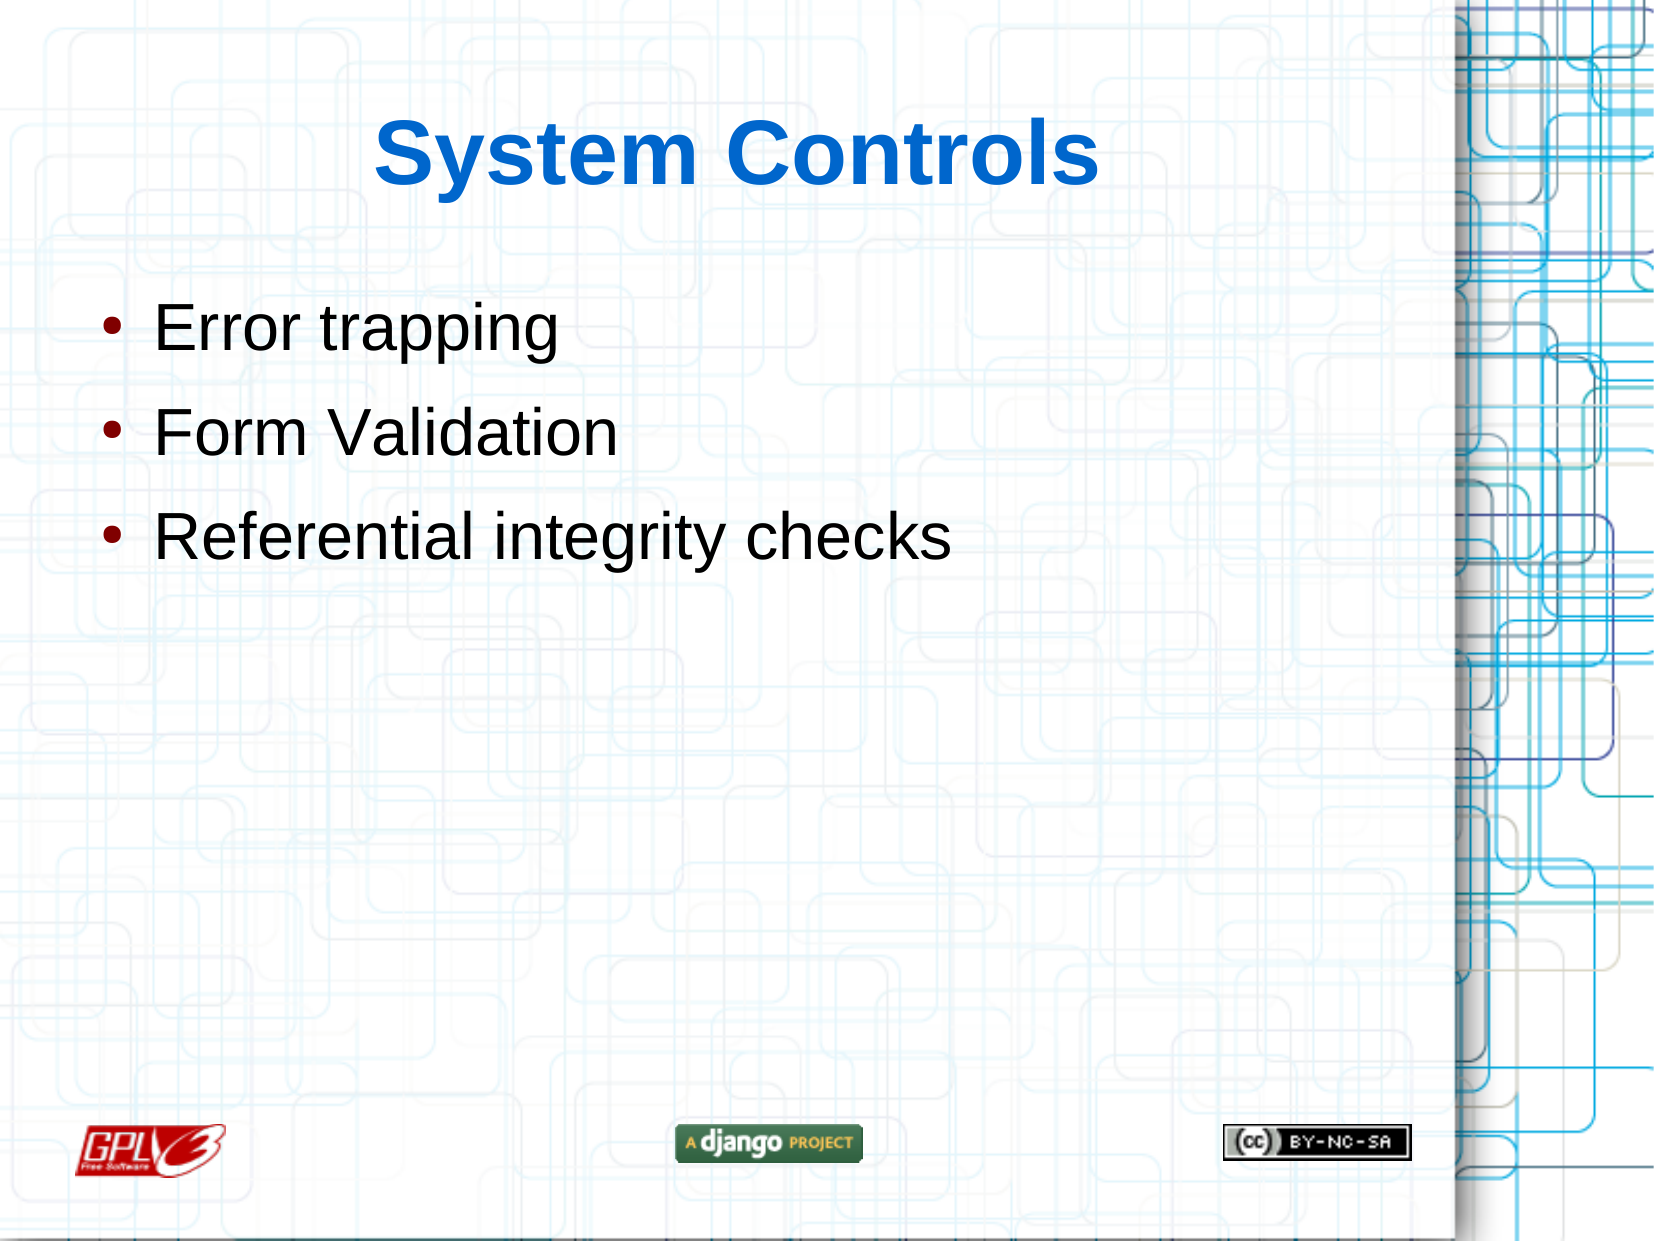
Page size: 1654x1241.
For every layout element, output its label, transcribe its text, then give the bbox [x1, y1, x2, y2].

title System Controls [59, 56, 1418, 250]
picture [0, 0, 1654, 1241]
list Error trapping Form Validation Referential integrity checks [82, 290, 1418, 1094]
